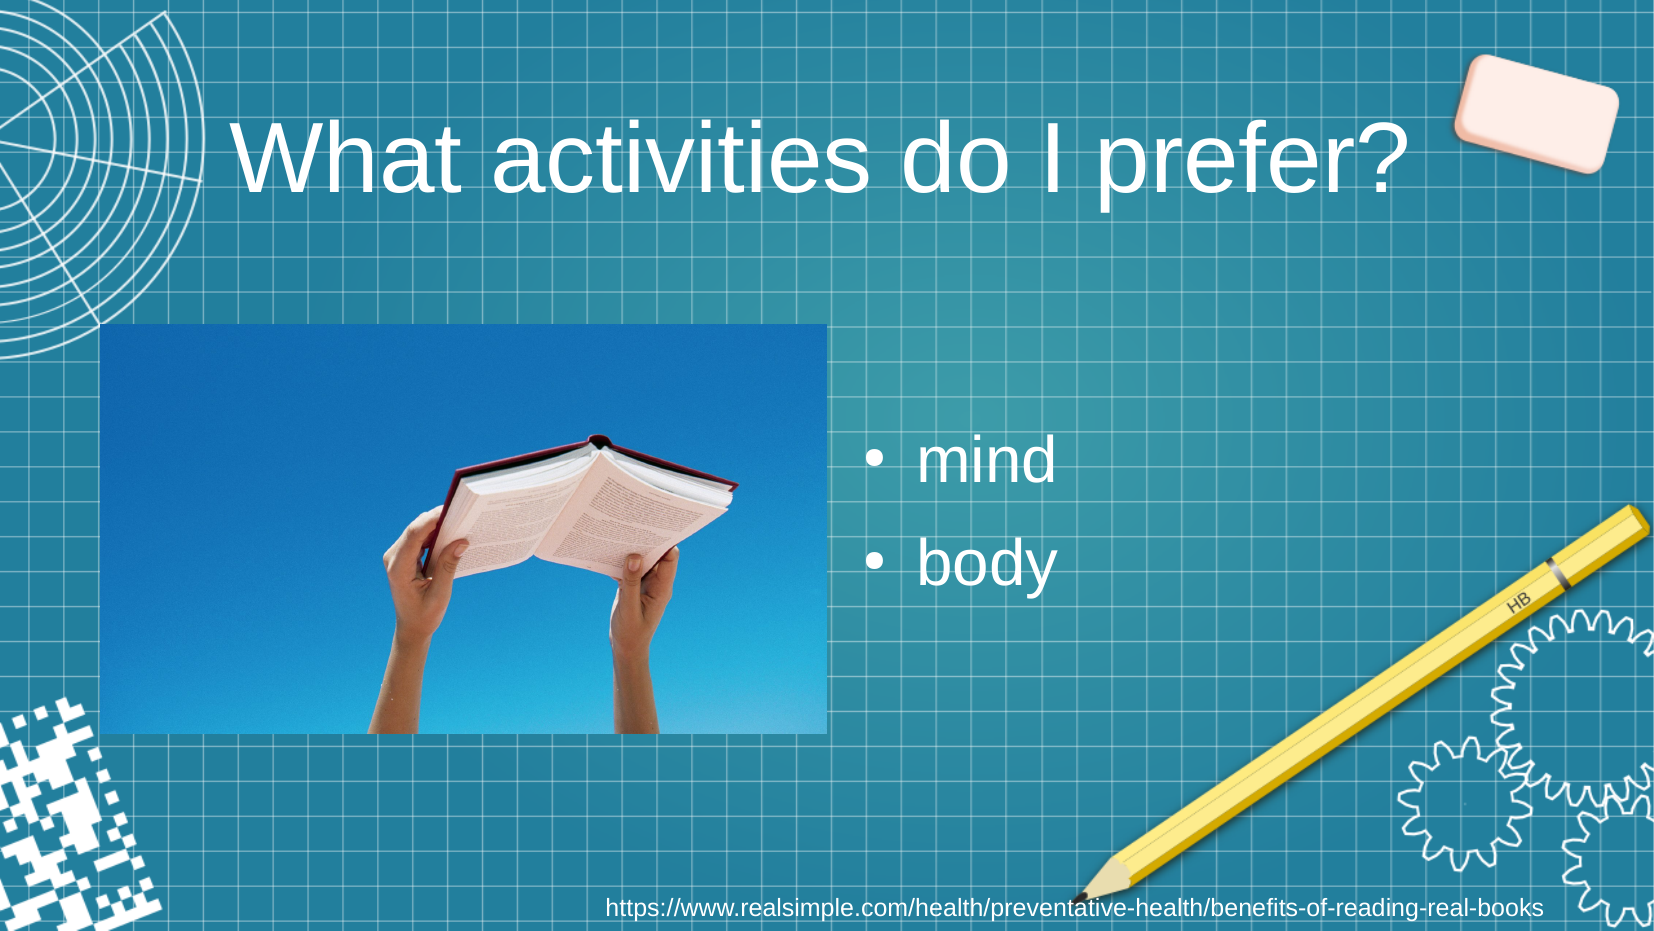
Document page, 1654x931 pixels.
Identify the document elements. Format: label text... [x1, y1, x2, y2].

picture [0, 0, 1654, 931]
list mind body [845, 217, 1572, 758]
title What activities do I prefer? [135, 23, 1625, 237]
text_box https://www.realsimple.com/health/preventative-health/benefits-of-reading-real-books [590, 885, 1562, 929]
